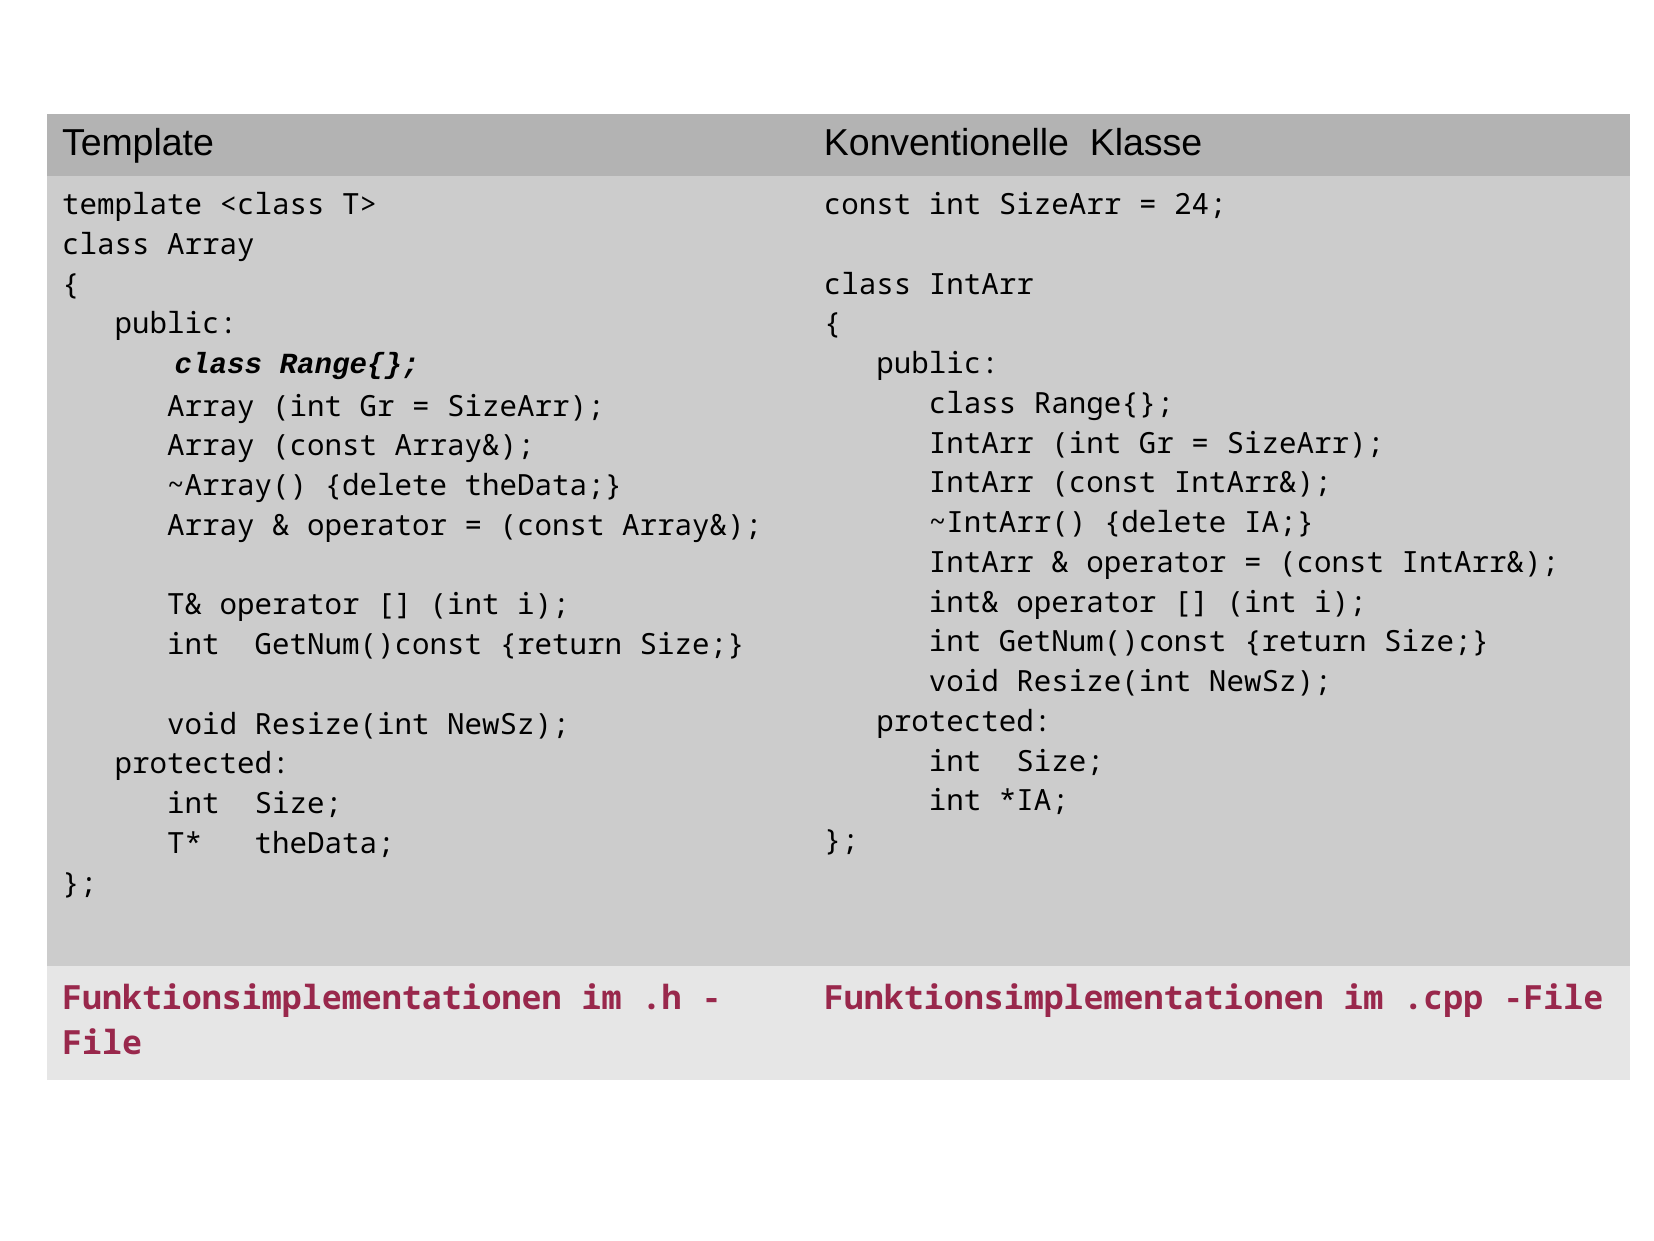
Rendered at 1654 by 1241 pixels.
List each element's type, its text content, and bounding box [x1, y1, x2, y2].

table_header Template [47, 114, 809, 176]
table_cell const int SizeArr = 24; class IntArr { public: class Range{}; IntArr (int Gr = SizeArr); IntArr (const IntArr&); ~IntArr() {delete IA;} IntArr & operator = (const IntArr&); int& operator [] (int i); int GetNum()const {return Size;} void Resize(int NewSz); protected: int Size; int *IA; }; [809, 176, 1630, 966]
table_cell template <class T> class Array { public: class Range{}; Array (int Gr = SizeArr); Array (const Array&); ~Array() {delete theData;} Array & operator = (const Array&); T& operator [] (int i); int GetNum()const {return Size;} void Resize(int NewSz); protected: int Size; T* theData; }; [47, 176, 809, 966]
table_cell Funktionsimplementationen im .h -File [47, 966, 809, 1080]
table_cell Funktionsimplementationen im .cpp -File [809, 966, 1630, 1080]
table_header Konventionelle Klasse [809, 114, 1630, 176]
